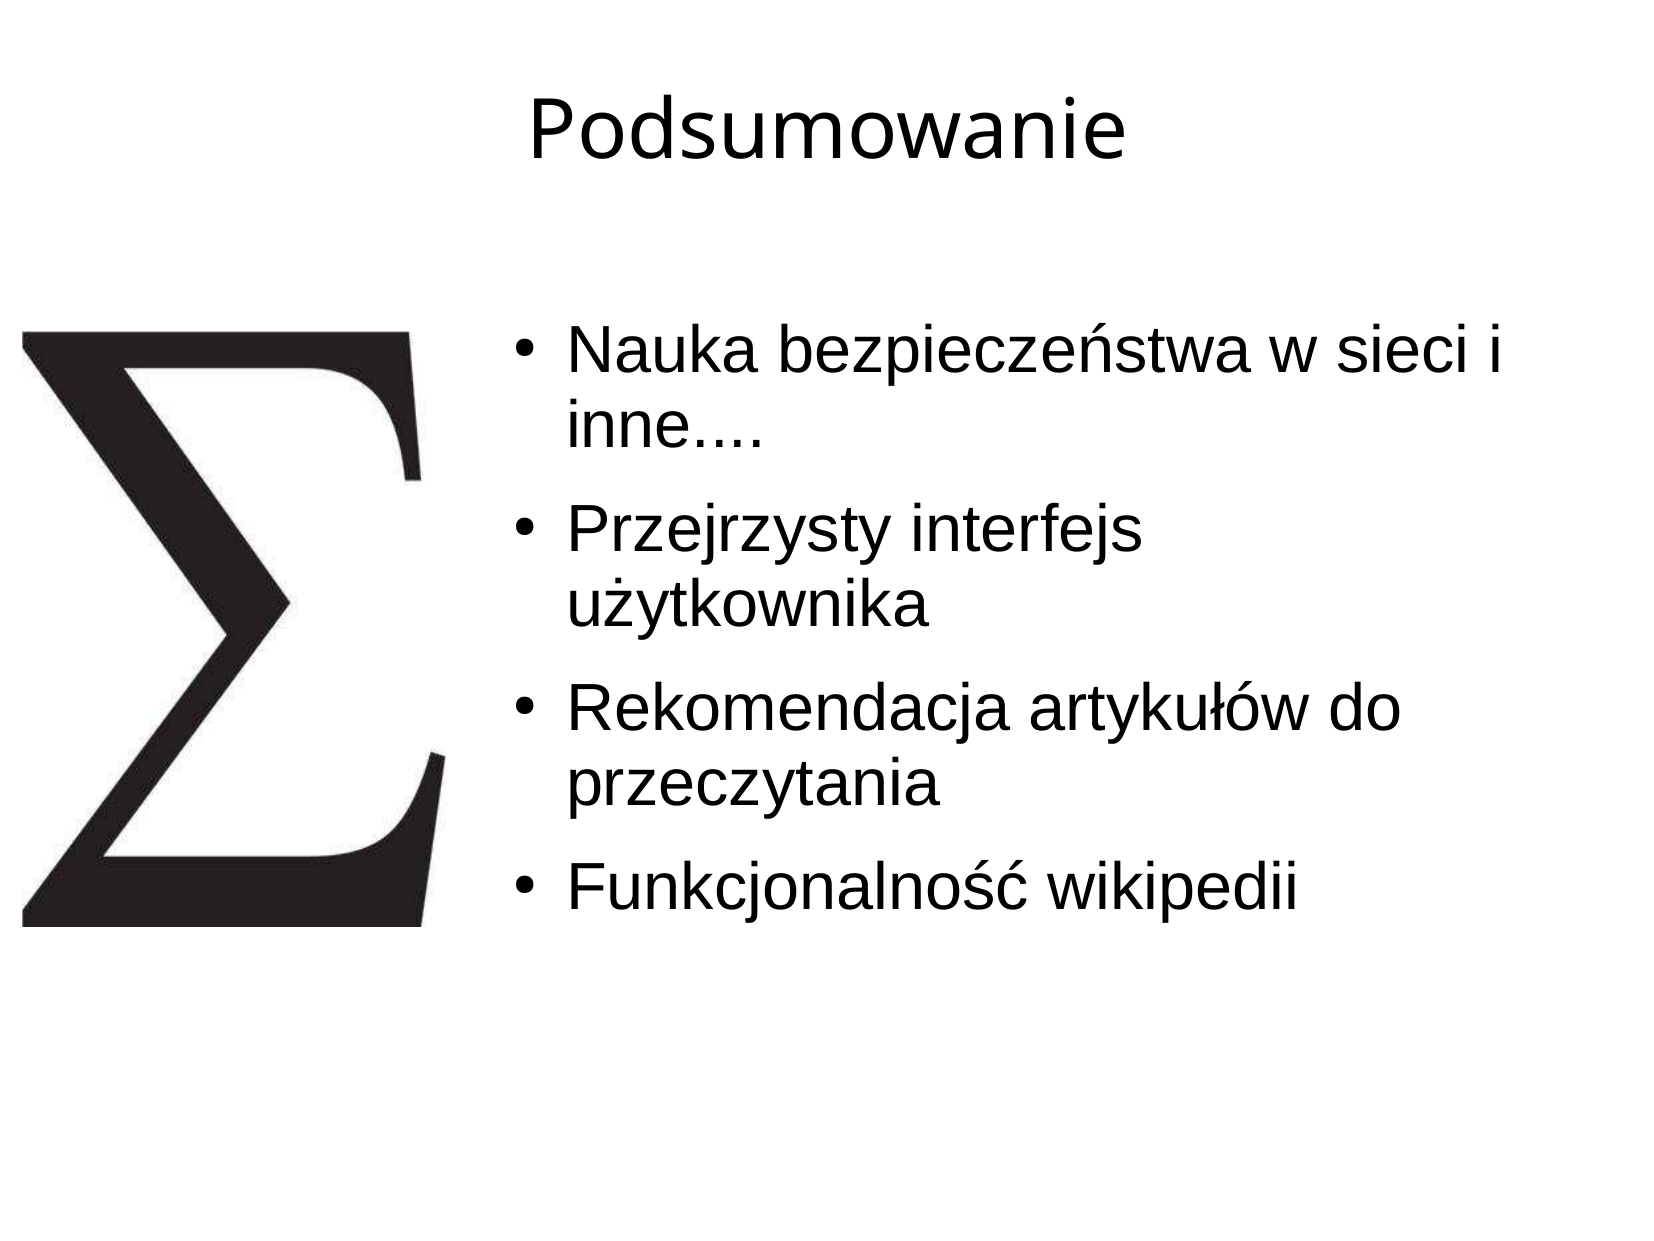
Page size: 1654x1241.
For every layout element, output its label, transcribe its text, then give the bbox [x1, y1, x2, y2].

text_box Podsumowanie [69, 62, 1587, 199]
list Nauka bezpieczeństwa w sieci i inne.... Przejrzysty interfejs użytkownika Rekomendacja artykułów do przeczytania Funkcjonalność wikipedii [495, 312, 1517, 1131]
picture [22, 331, 449, 927]
